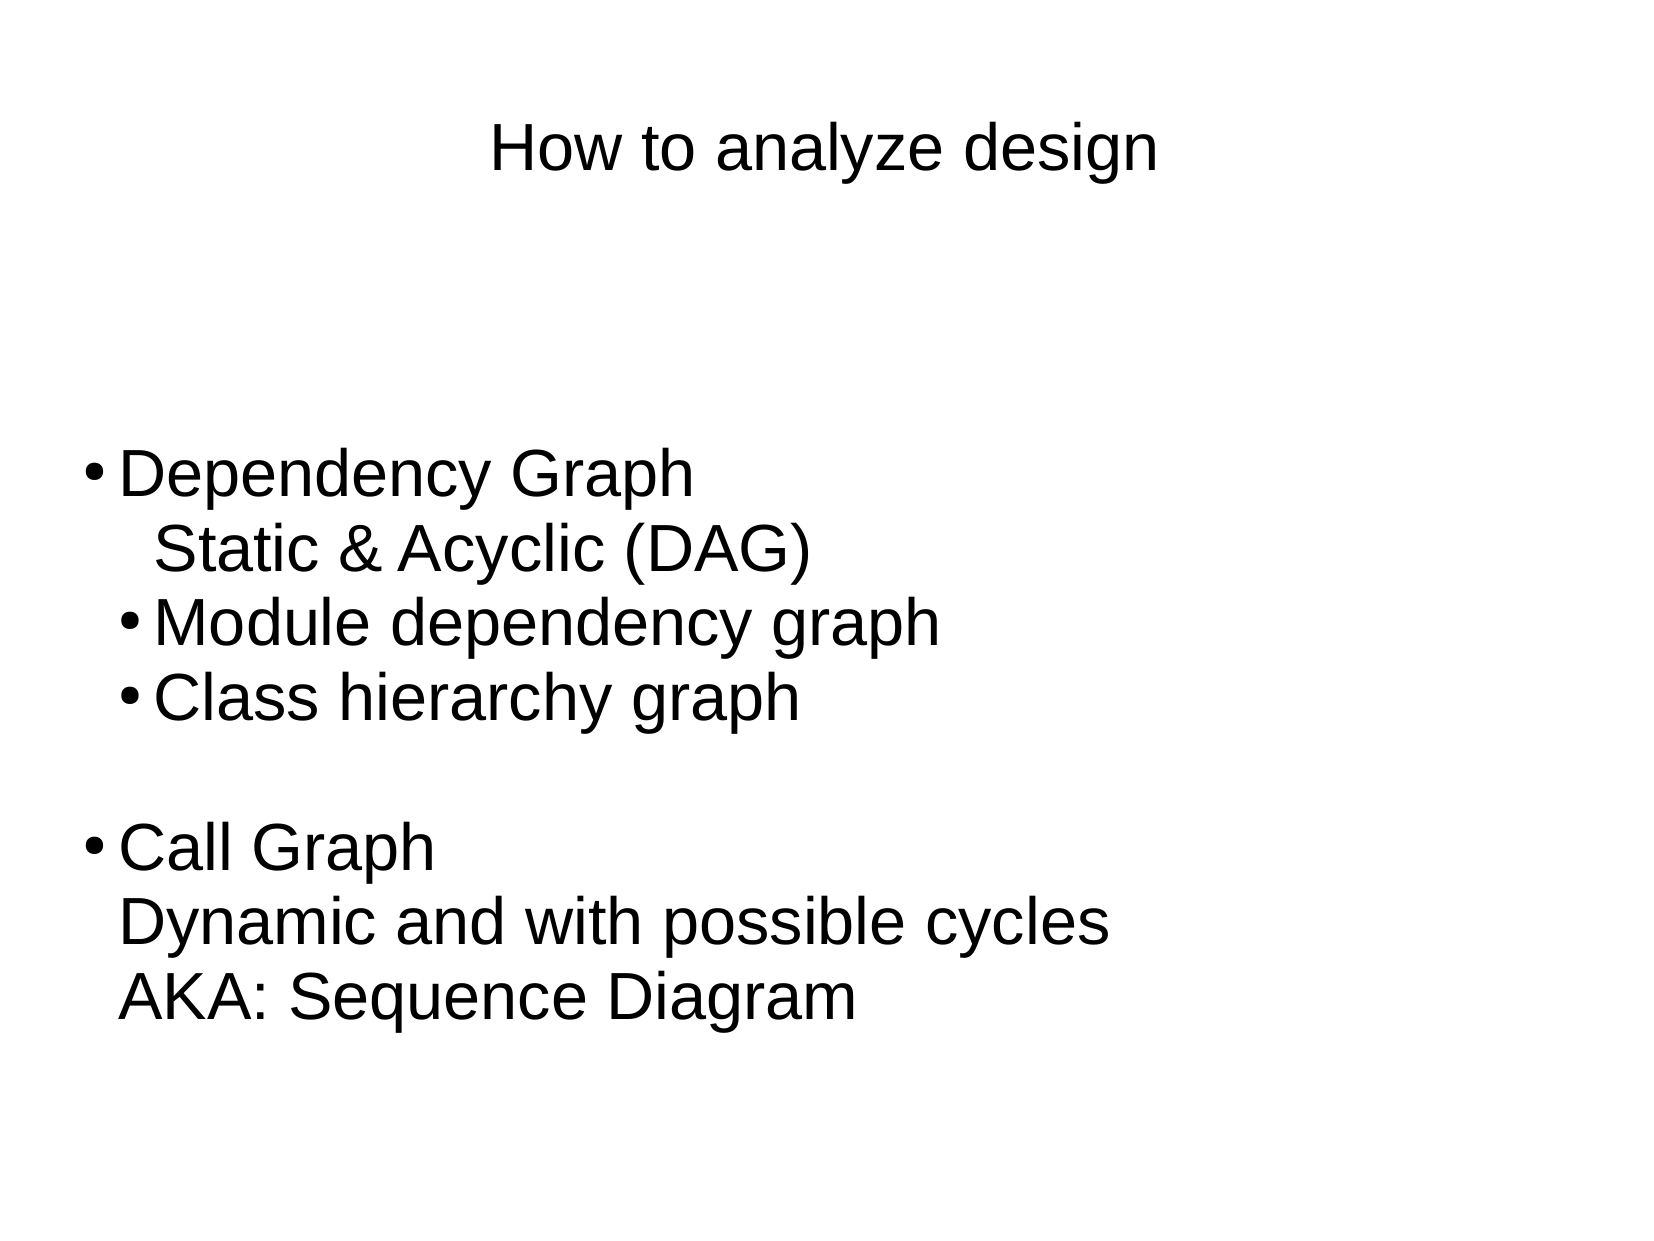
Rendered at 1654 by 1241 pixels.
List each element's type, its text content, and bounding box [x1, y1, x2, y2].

subtitle Dependency Graph Static & Acyclic (DAG) Module dependency graph Class hierarchy graph Call Graph Dynamic and with possible cycles AKA: Sequence Diagram [82, 344, 1571, 1126]
text_box How to analyze design [473, 109, 1177, 185]
